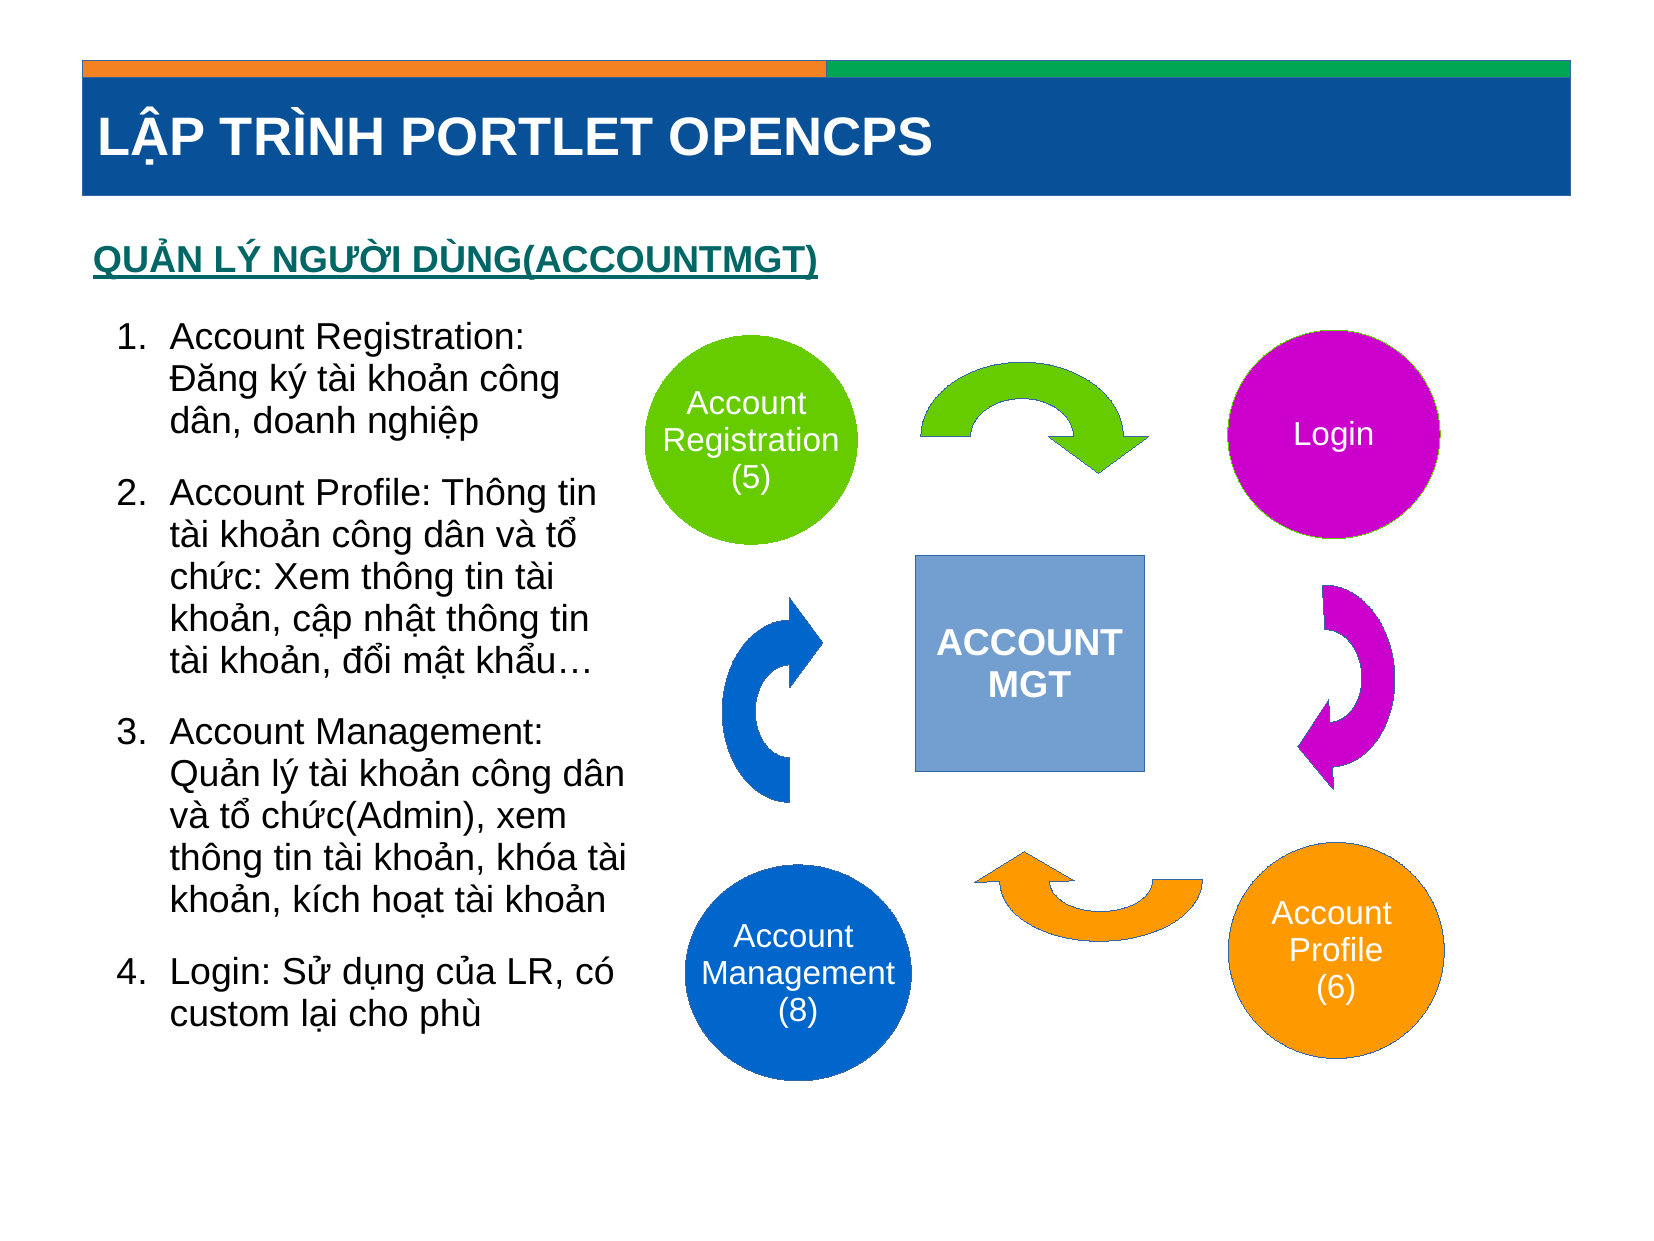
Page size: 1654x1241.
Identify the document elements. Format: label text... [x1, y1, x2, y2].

text_box Account Profile (6) [1228, 842, 1445, 1059]
text_box ACCOUNT MGT [915, 555, 1145, 772]
text_box Account Registration (5) [645, 335, 858, 545]
list Account Registration: Đăng ký tài khoản công dân, doanh nghiệp Account Profile: Thông tin tài khoản công dân và tổ chức: Xem thông tin tài khoản, cập nhật thông tin tài khoản, đổi mật khẩu… Account Management: Quản lý tài khoản công dân và tổ chức(Admin), xem thông tin tài khoản, khóa tài khoản, kích hoạt tài khoản Login: Sử dụng của LR, có custom lại cho phù [98, 315, 631, 1096]
text_box Account Management (8) [685, 864, 912, 1081]
list [82, 315, 1571, 1156]
text_box [82, 60, 1571, 78]
text_box QUẢN LÝ NGƯỜI DÙNG(ACCOUNTMGT) [78, 230, 1576, 297]
text_box [920, 362, 1149, 474]
text_box Login [1227, 330, 1441, 539]
text_box LẬP TRÌNH PORTLET OPENCPS [82, 78, 1571, 196]
text_box [722, 597, 823, 803]
text_box [974, 851, 1203, 942]
text_box [1297, 585, 1395, 790]
